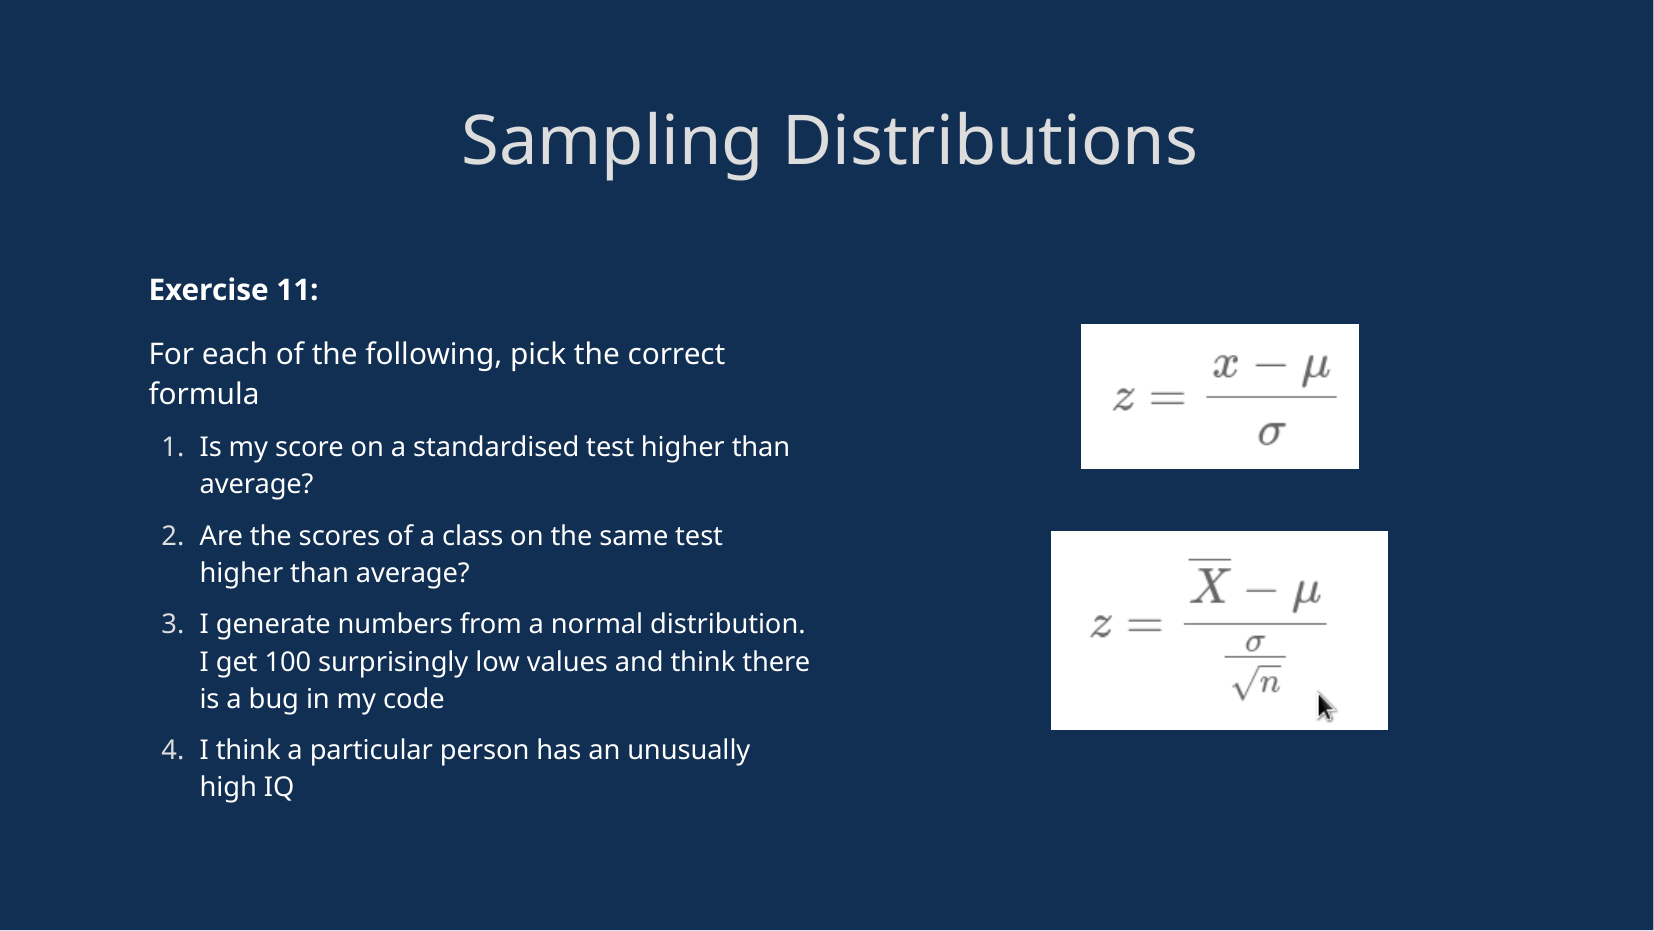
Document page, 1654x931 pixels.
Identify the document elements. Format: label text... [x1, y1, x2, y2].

list Exercise 11: For each of the following, pick the correct formula Is my score on a standardised test higher than average? Are the scores of a class on the same test higher than average? I generate numbers from a normal distribution. I get 100 surprisingly low values and think there is a bug in my code I think a particular person has an unusually high IQ [97, 268, 813, 806]
picture [1051, 531, 1388, 730]
title Sampling Distributions [97, 56, 1563, 220]
picture [1081, 324, 1359, 469]
